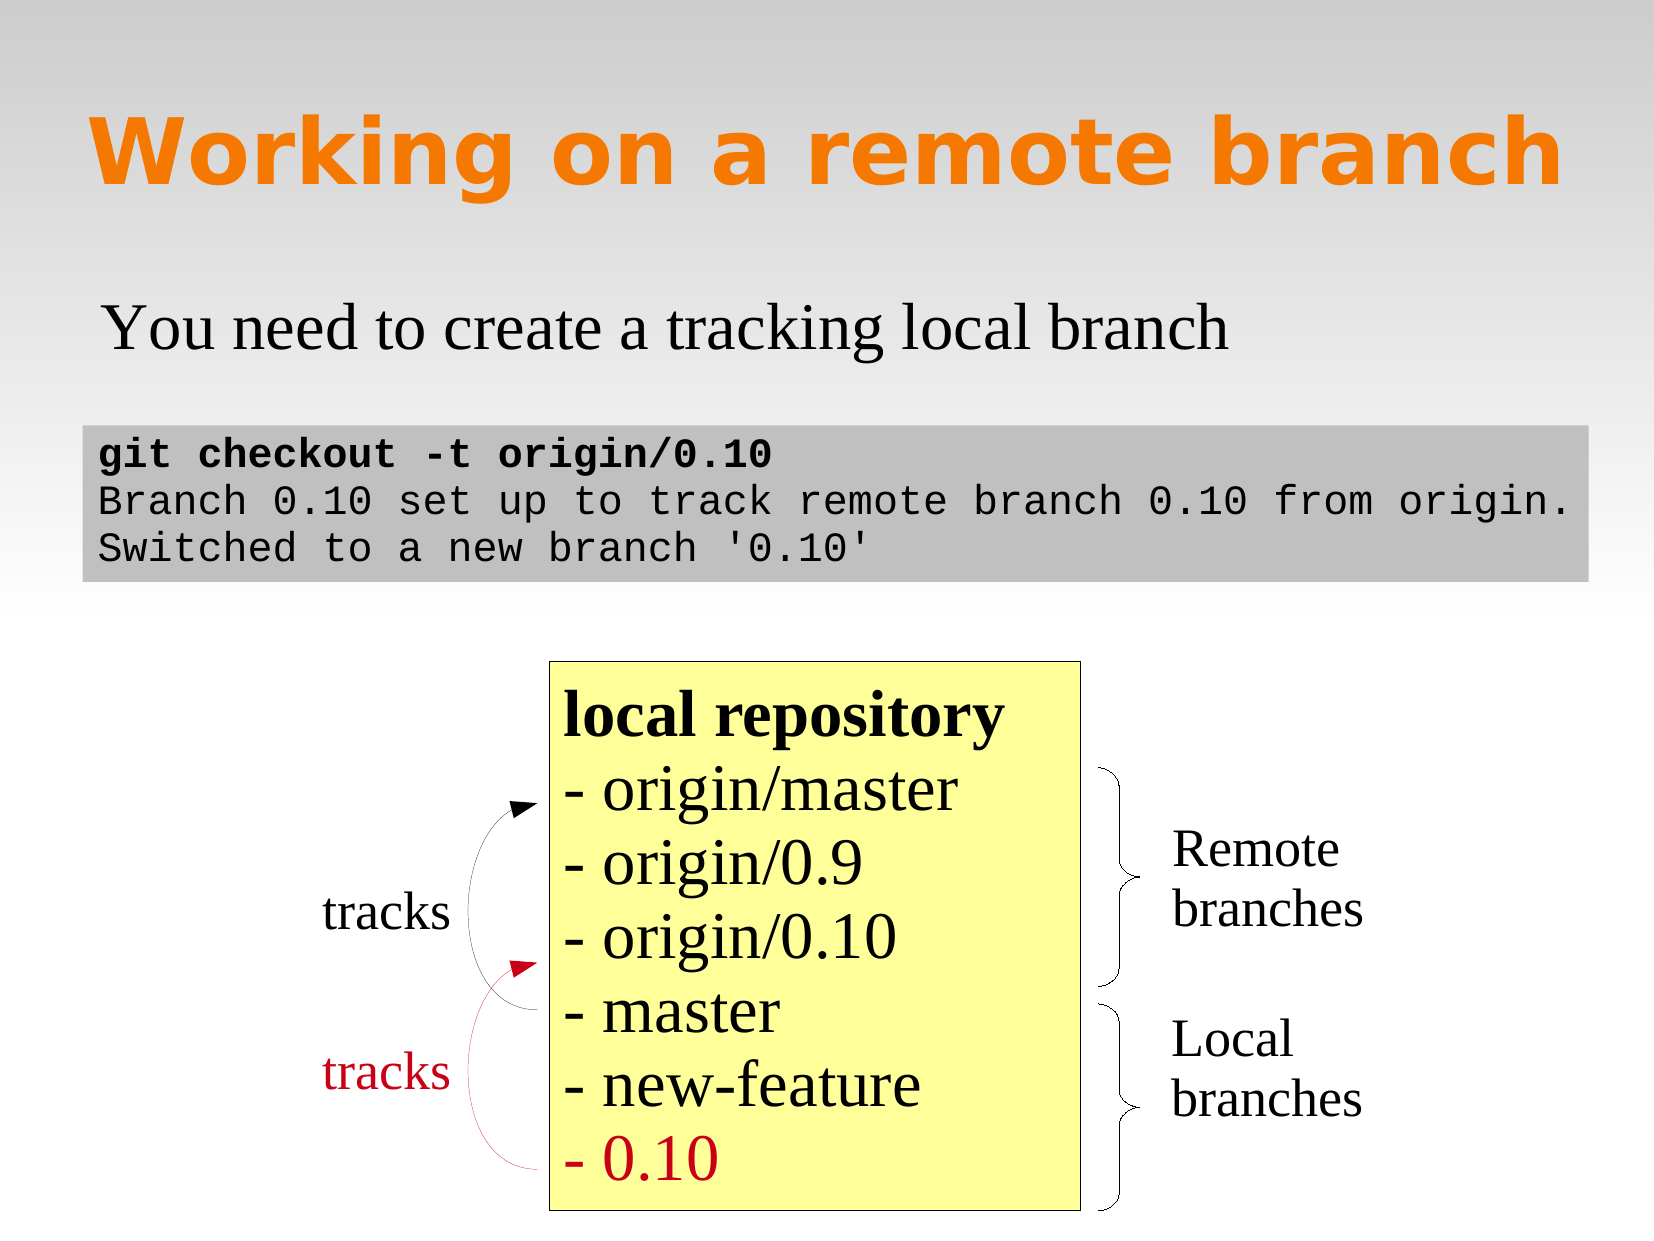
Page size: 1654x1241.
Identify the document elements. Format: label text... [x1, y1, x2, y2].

text_box Local branches [1156, 1000, 1424, 1147]
list You need to create a tracking local branch [82, 290, 1571, 425]
text_box tracks [308, 1033, 467, 1114]
text_box Remote branches [1157, 810, 1424, 957]
title Working on a remote branch [82, 56, 1571, 250]
text_box tracks [308, 874, 467, 955]
text_box git checkout -t origin/0.10 Branch 0.10 set up to track remote branch 0.10 from origin. Switched to a new branch '0.10' [82, 425, 1589, 582]
text_box local repository - origin/master - origin/0.9 - origin/0.10 - master - new-feature - 0.10 [549, 661, 1081, 1211]
